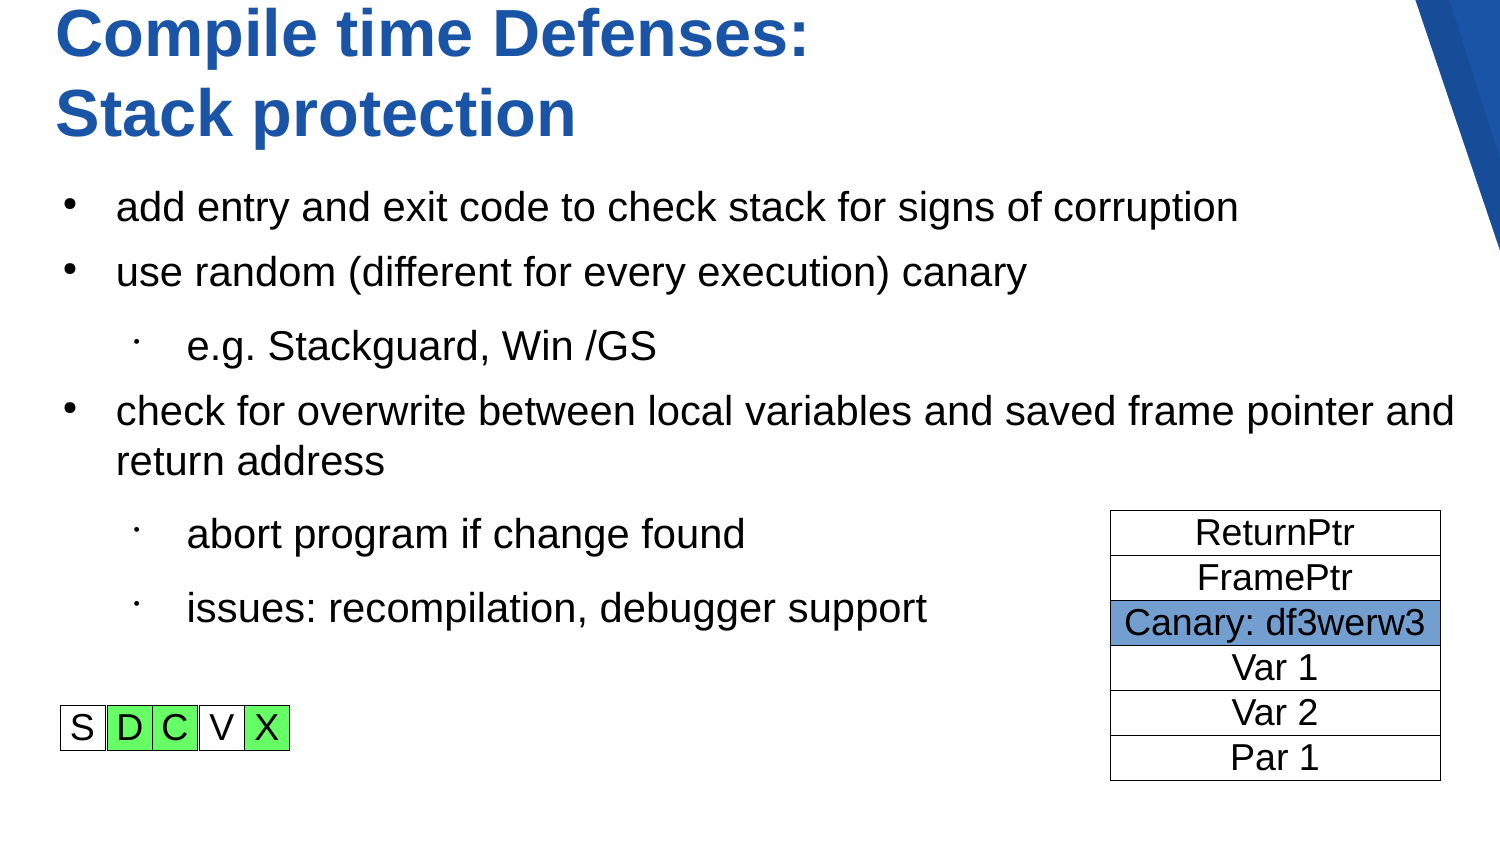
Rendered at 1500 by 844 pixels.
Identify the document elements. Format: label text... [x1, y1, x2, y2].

text_box D [107, 705, 152, 751]
text_box X [244, 705, 290, 751]
text_box ReturnPtr [1110, 510, 1441, 555]
list add entry and exit code to check stack for signs of corruption use random (different for every execution) canary e.g. Stackguard, Win /GS check for overwrite between local variables and saved frame pointer and return address abort program if change found issues: recompilation, debugger support [30, 165, 1486, 710]
text_box Var 2 [1110, 690, 1441, 735]
text_box C [152, 705, 198, 751]
text_box S [60, 705, 106, 751]
text_box Var 1 [1110, 646, 1441, 690]
text_box V [199, 705, 244, 751]
text_box FramePtr [1110, 555, 1441, 601]
title Compile time Defenses: Stack protection [40, 97, 1306, 166]
text_box Canary: df3werw3 [1110, 601, 1441, 646]
text_box Par 1 [1110, 735, 1441, 781]
